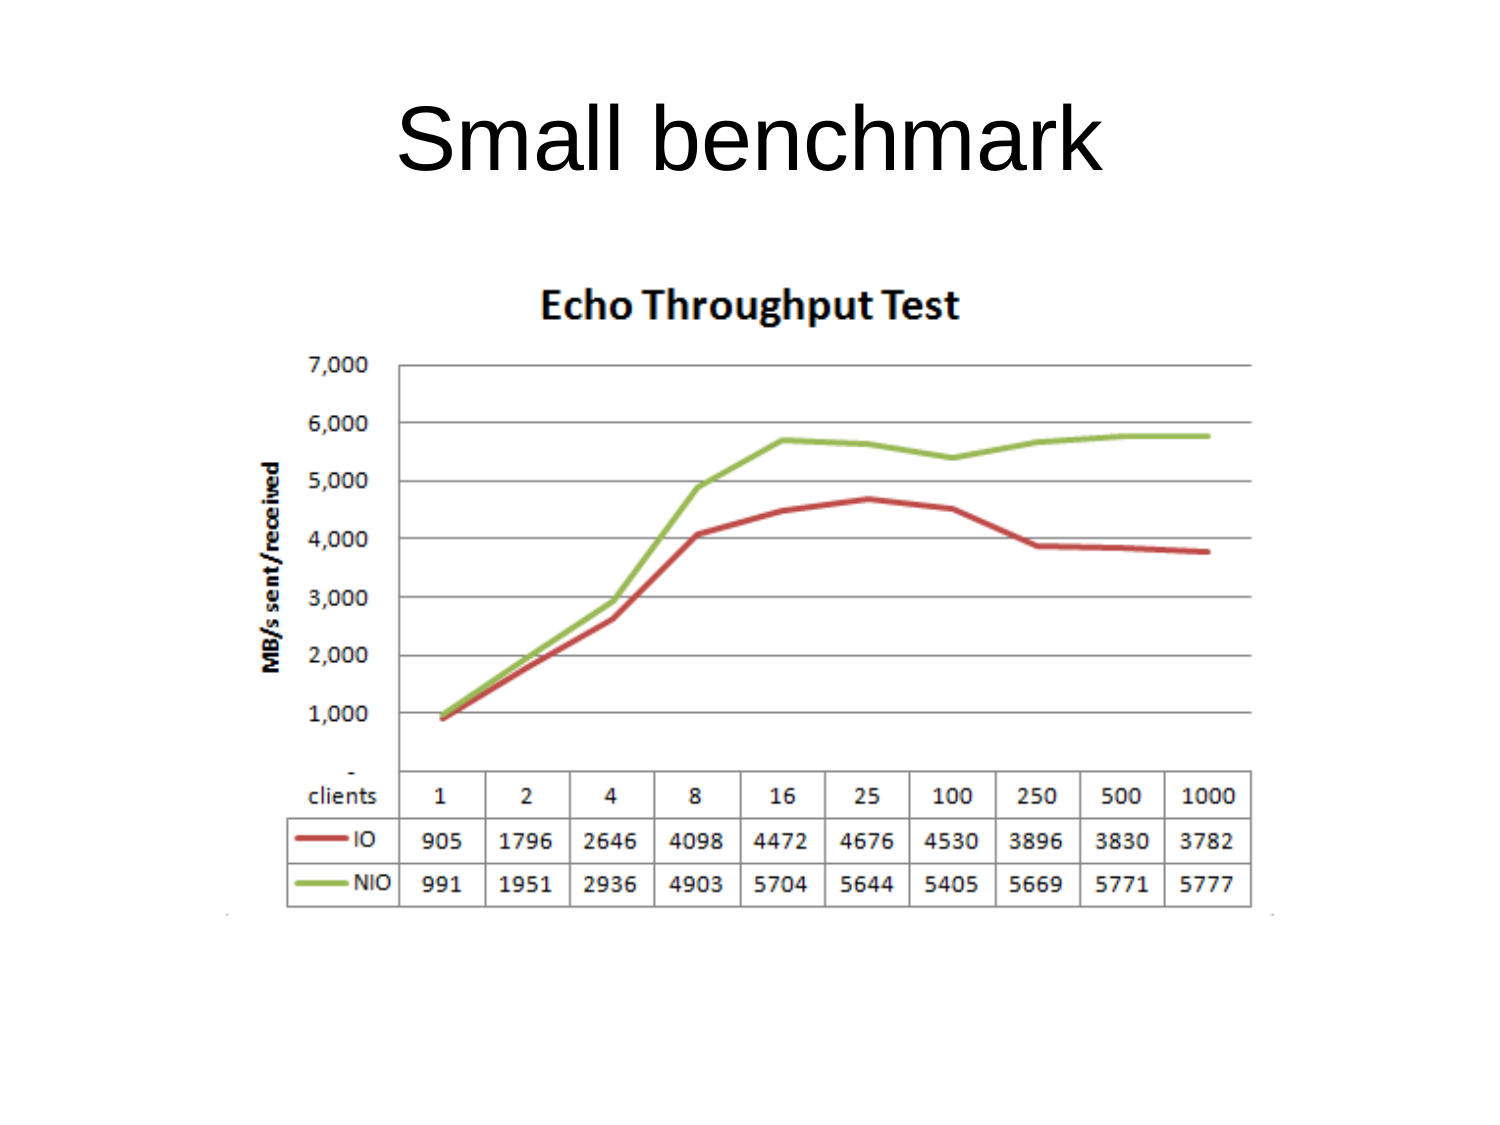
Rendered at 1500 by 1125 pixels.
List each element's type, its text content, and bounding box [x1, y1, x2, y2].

picture [226, 263, 1274, 916]
title Small benchmark [75, 44, 1425, 233]
